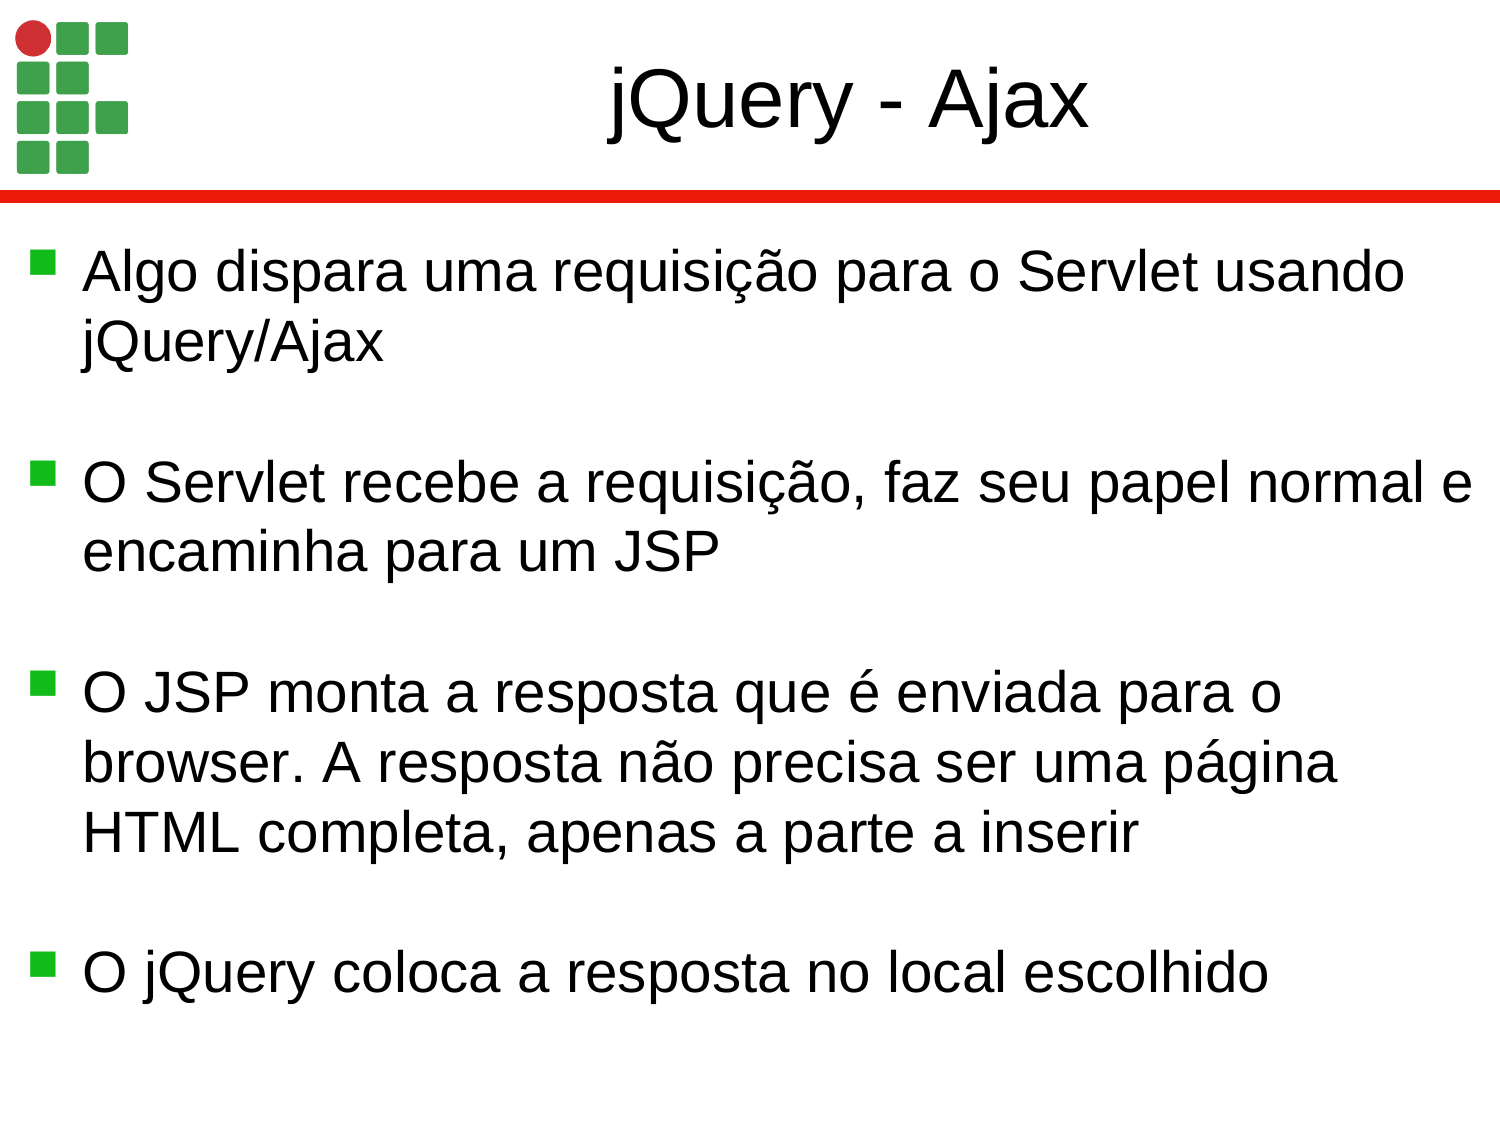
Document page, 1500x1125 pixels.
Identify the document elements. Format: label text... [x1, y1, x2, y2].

picture [14, 16, 130, 178]
list Algo dispara uma requisição para o Servlet usando jQuery/Ajax O Servlet recebe a requisição, faz seu papel normal e encaminha para um JSP O JSP monta a resposta que é enviada para o browser. A resposta não precisa ser uma página HTML completa, apenas a parte a inserir O jQuery coloca a resposta no local escolhido [11, 225, 1495, 1089]
title jQuery - Ajax [230, 0, 1471, 188]
